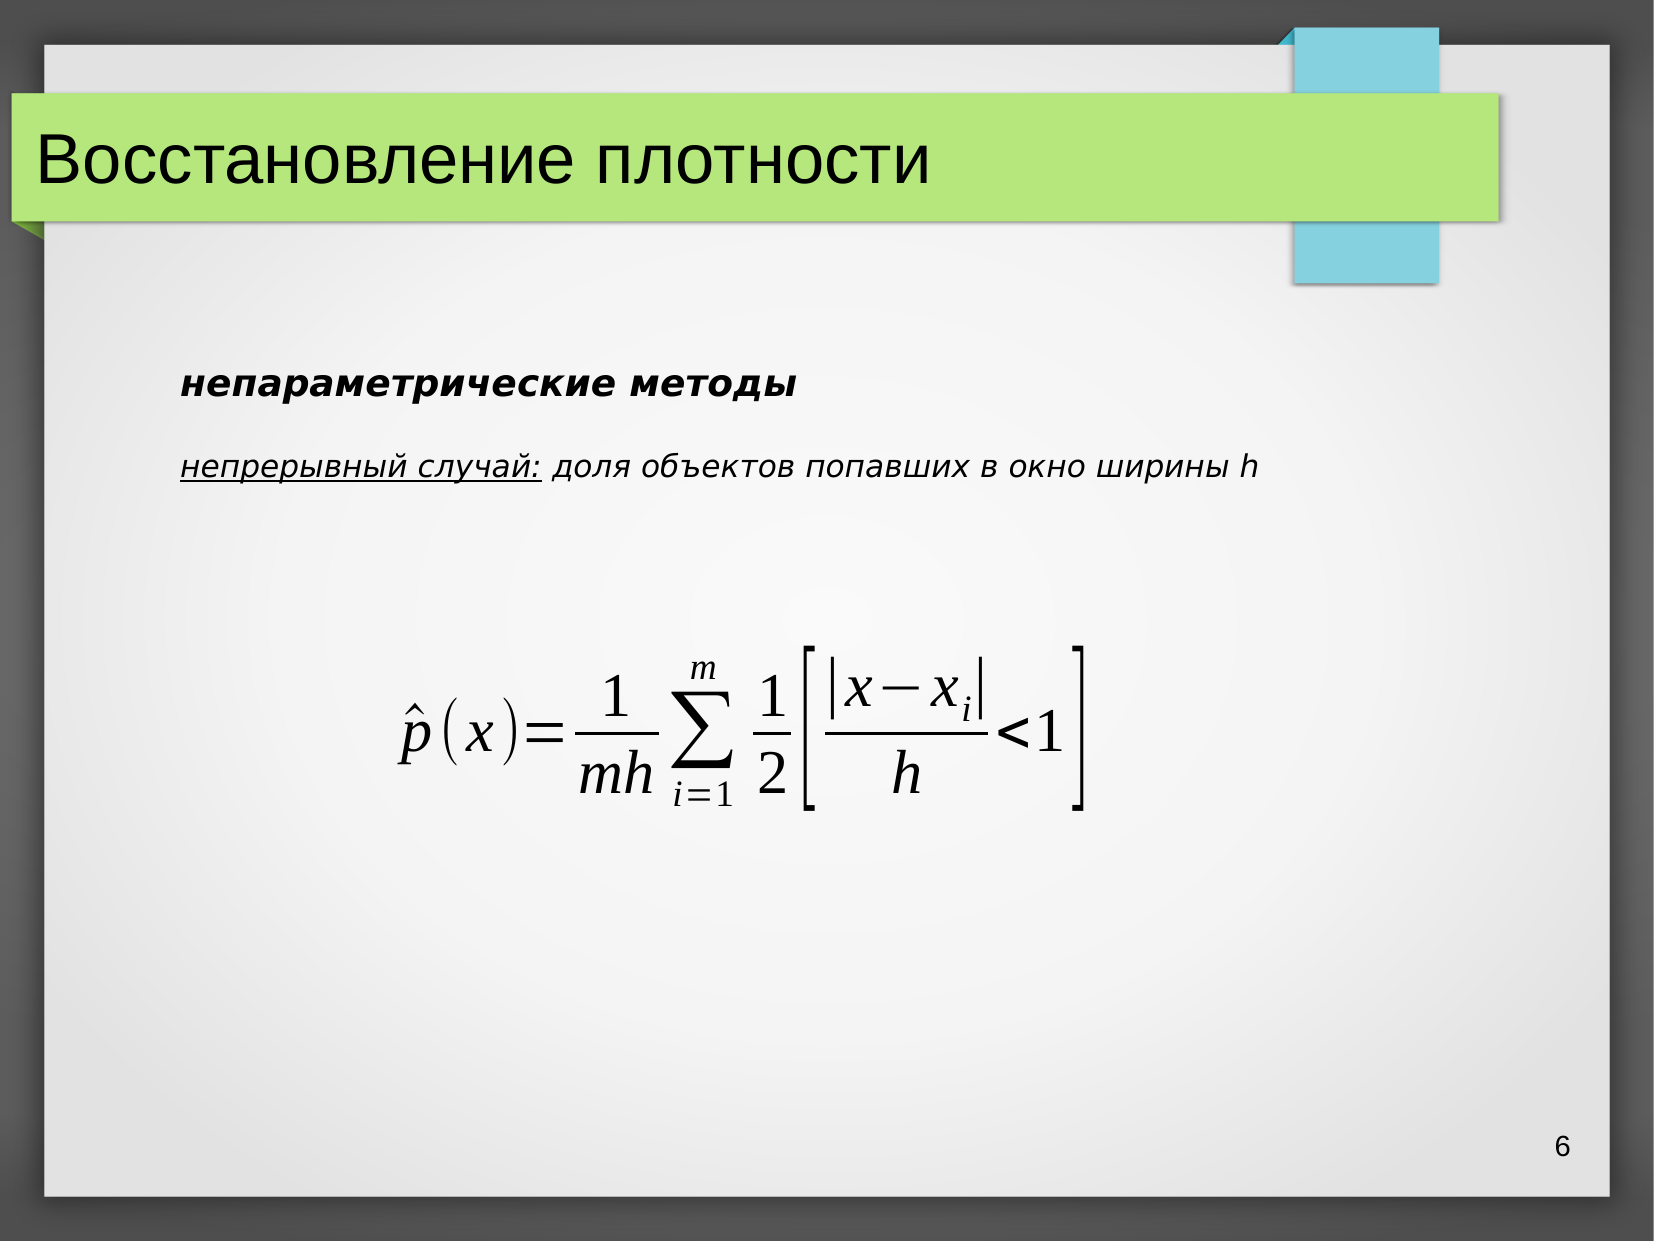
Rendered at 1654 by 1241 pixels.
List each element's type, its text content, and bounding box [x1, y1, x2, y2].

text_box непараметрические методы непрерывный случай: доля объектов попавших в окно ширины h [165, 354, 1288, 499]
title Восстановление плотности [35, 118, 1489, 199]
chart [389, 643, 1095, 815]
picture [0, 0, 1654, 1241]
